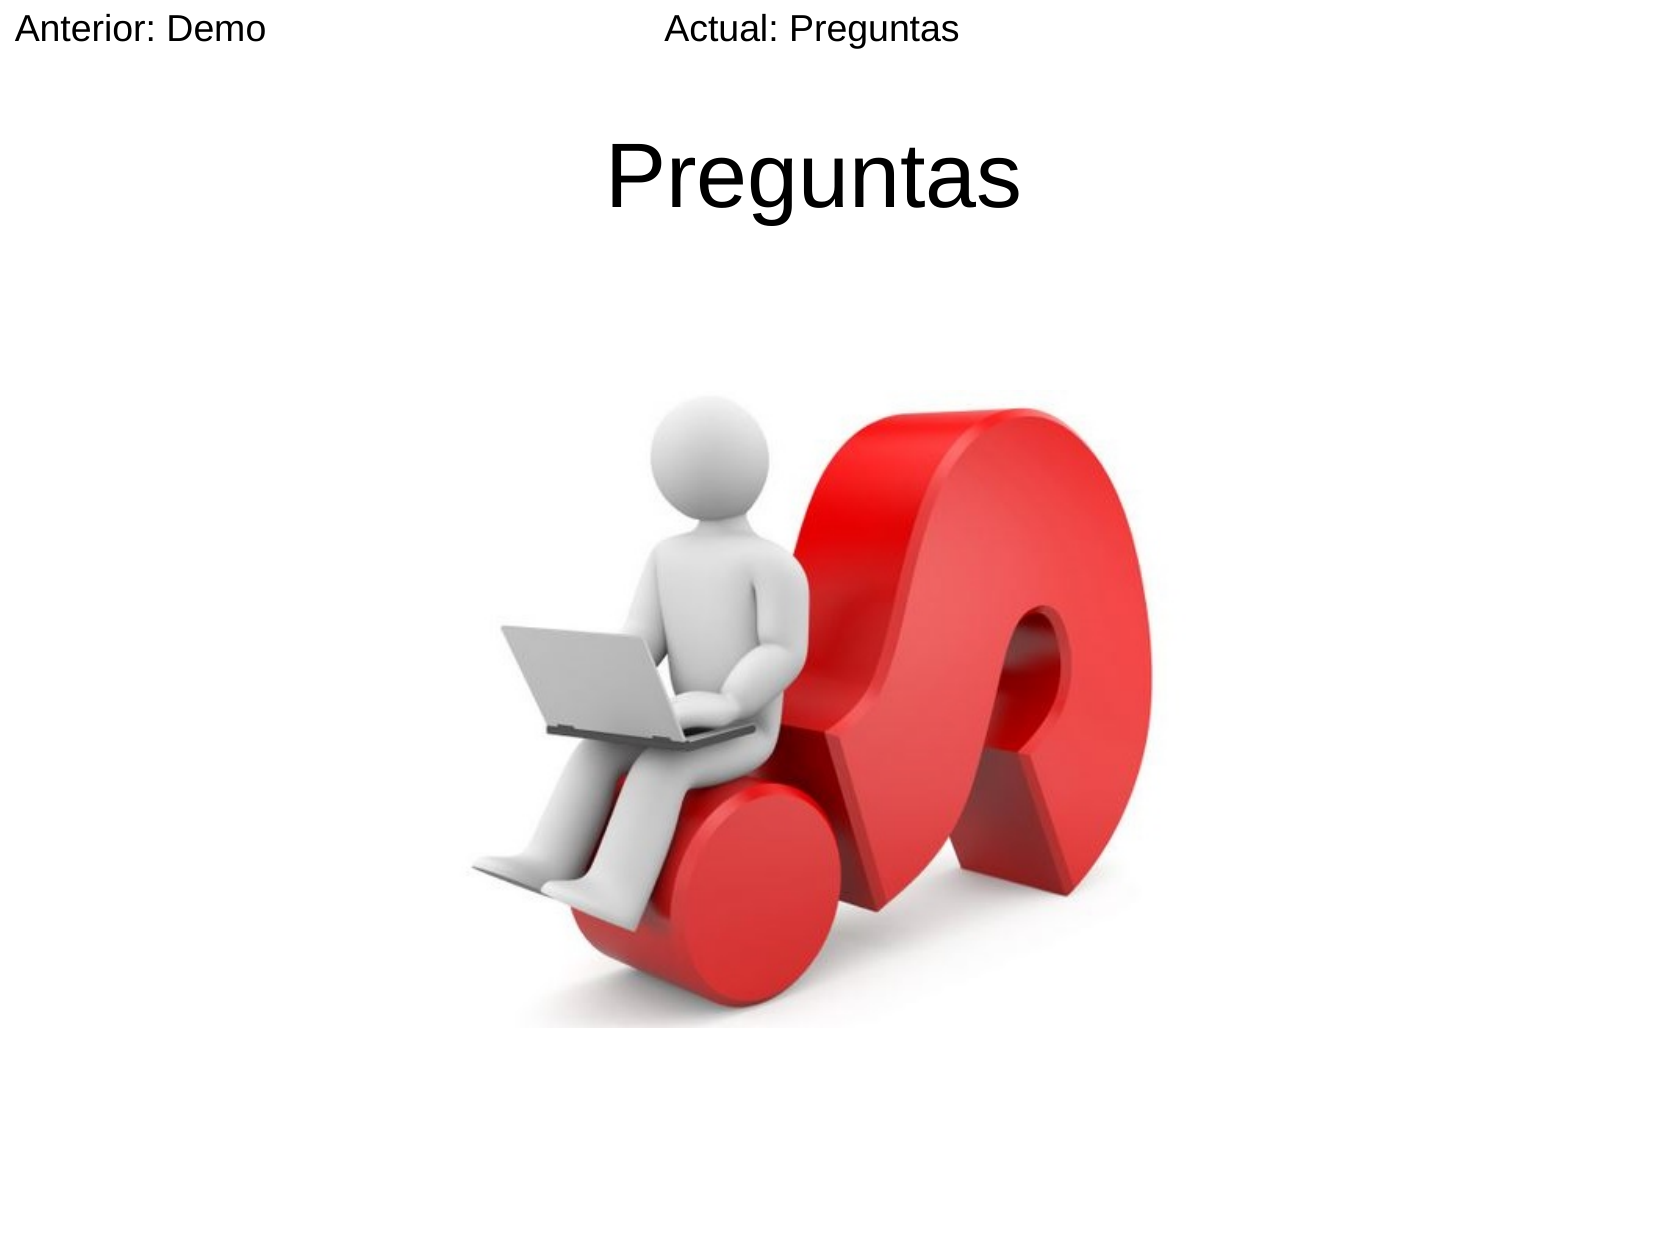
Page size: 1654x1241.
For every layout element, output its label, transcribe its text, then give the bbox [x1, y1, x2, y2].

picture [435, 390, 1217, 1028]
text_box Actual: Preguntas [649, 0, 993, 99]
text_box Anterior: Demo [0, 0, 603, 99]
title Preguntas [82, 94, 1571, 257]
